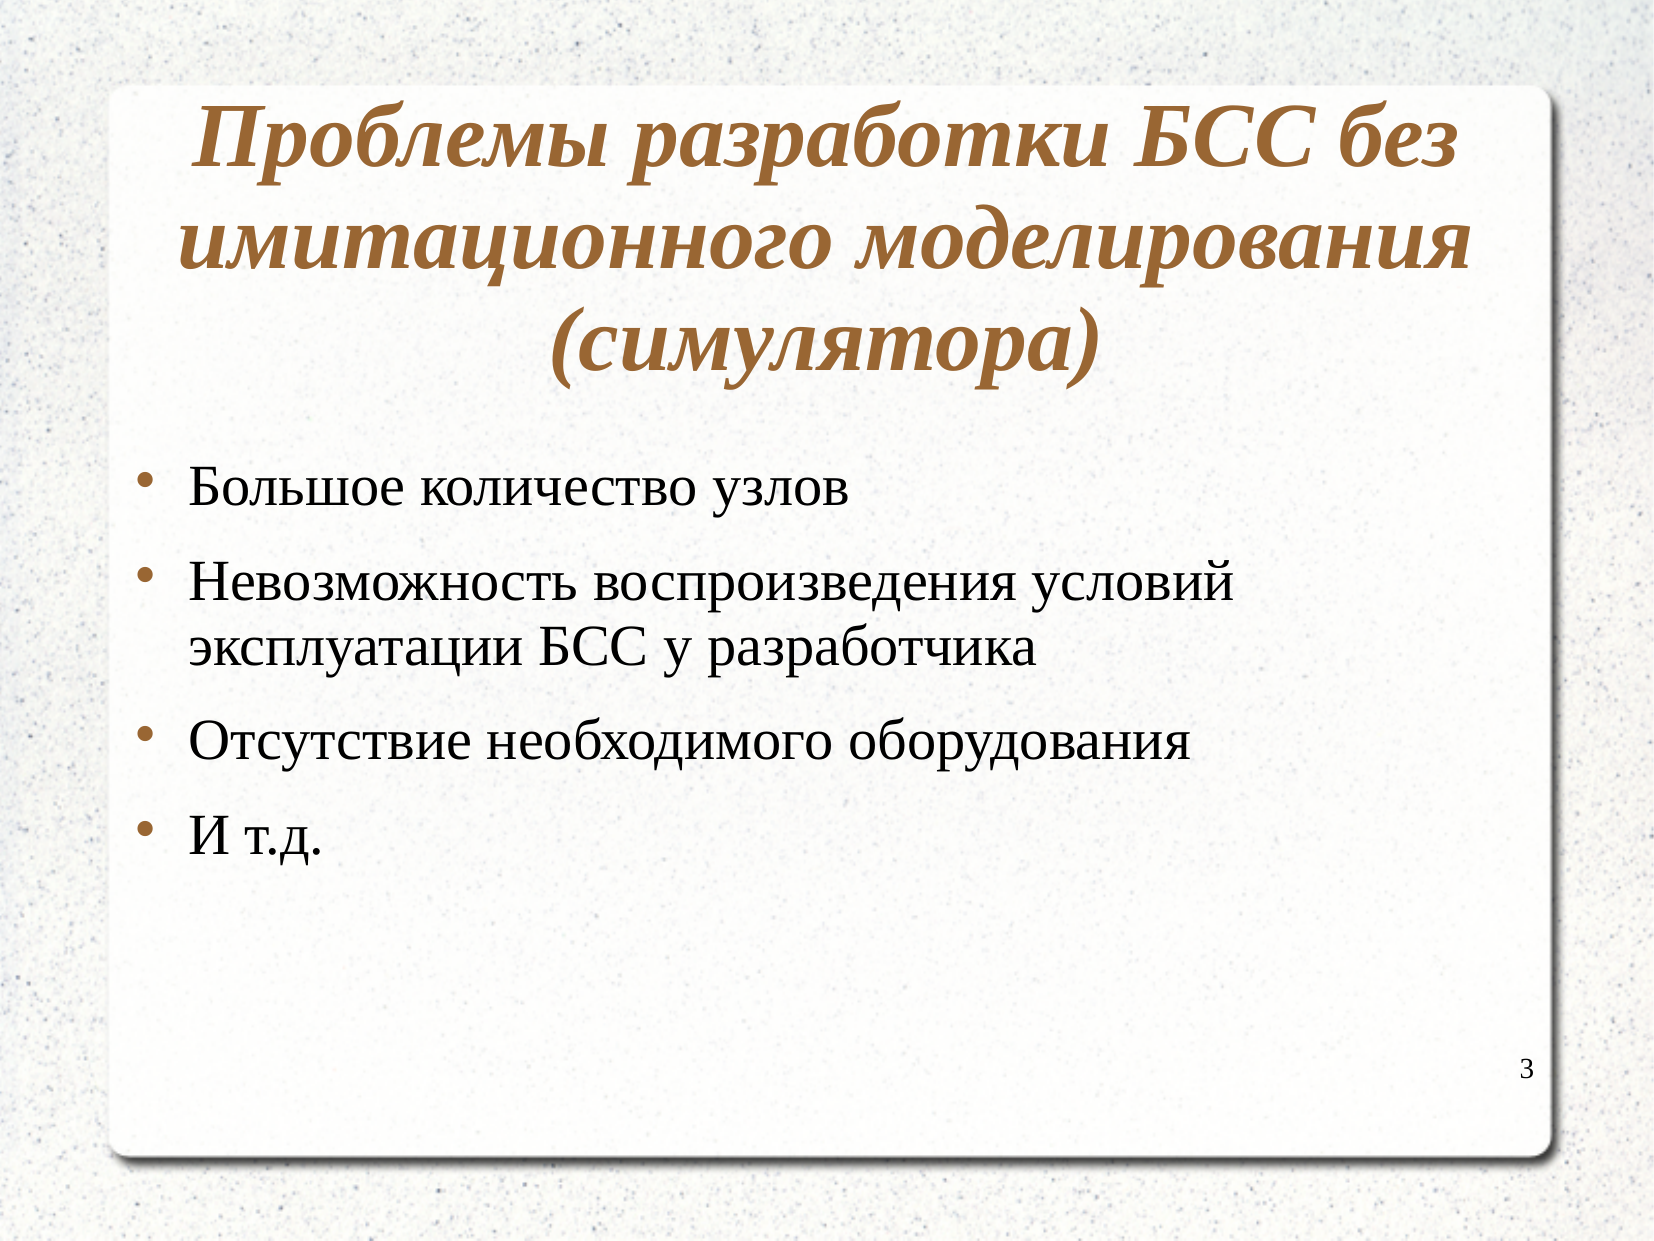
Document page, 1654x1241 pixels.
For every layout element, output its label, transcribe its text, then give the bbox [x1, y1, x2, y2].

list Большое количество узлов Невозможность воспроизведения условий эксплуатации БСС у разработчика Отсутствие необходимого оборудования И т.д. [118, 449, 1574, 1169]
title Проблемы разработки БСС без имитационного моделирования (симулятора) [82, 78, 1571, 392]
picture [0, 0, 1654, 1241]
